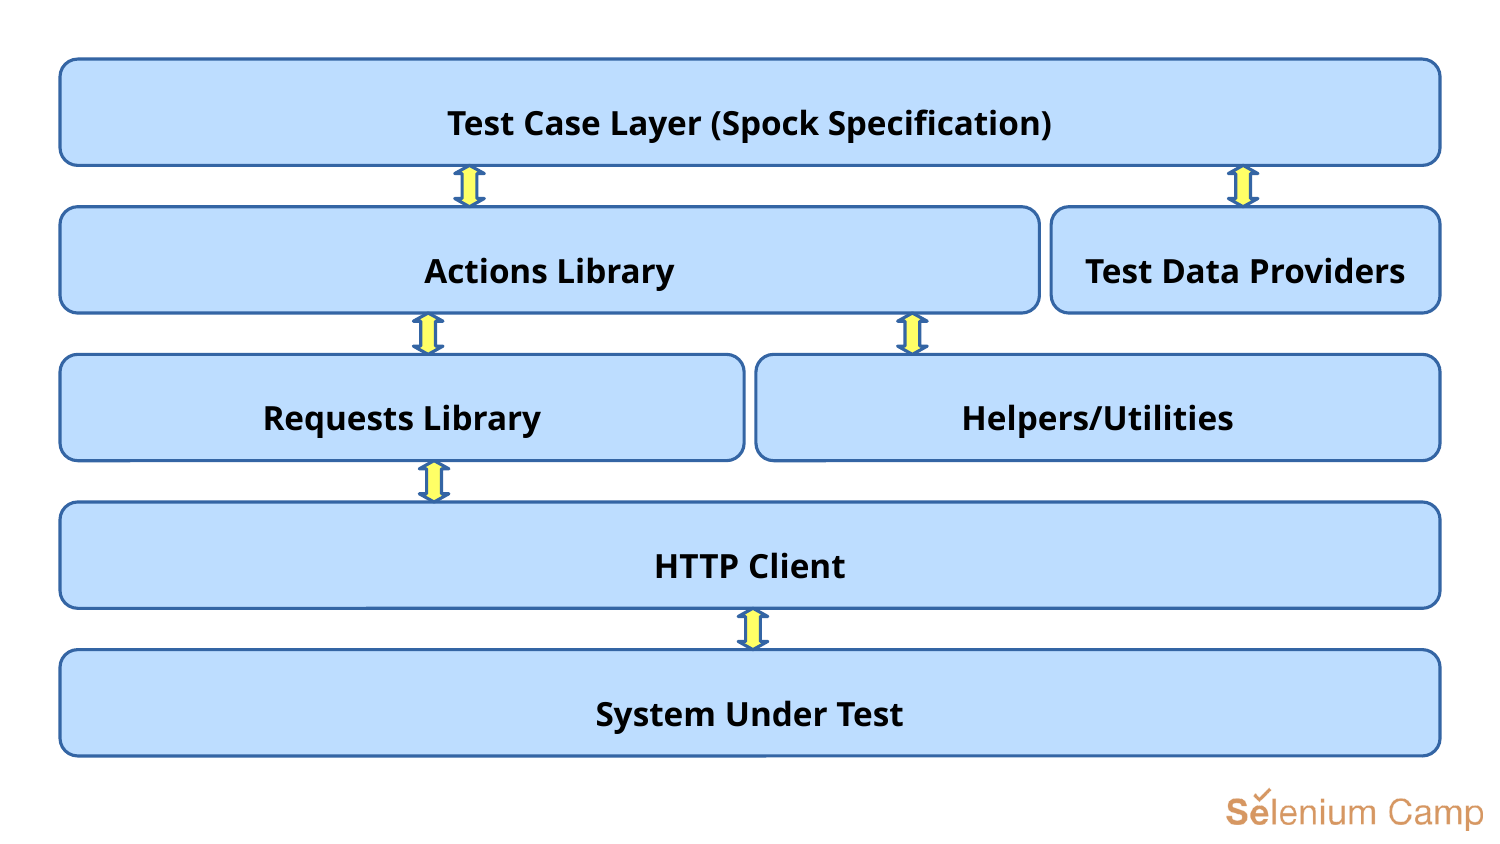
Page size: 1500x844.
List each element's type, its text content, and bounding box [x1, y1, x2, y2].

text_box HTTP Client [60, 501, 1441, 609]
text_box [738, 608, 768, 650]
text_box [413, 312, 443, 355]
text_box [454, 165, 485, 207]
text_box Actions Library [60, 206, 1040, 314]
text_box Test Case Layer (Spock Specification) [60, 59, 1441, 166]
text_box Helpers/Utilities [755, 354, 1441, 461]
text_box Test Data Providers [1051, 206, 1441, 314]
text_box System Under Test [60, 649, 1441, 756]
text_box [1228, 165, 1258, 207]
text_box [419, 460, 449, 503]
text_box Requests Library [60, 354, 745, 461]
picture [1226, 787, 1483, 831]
text_box [897, 312, 928, 355]
